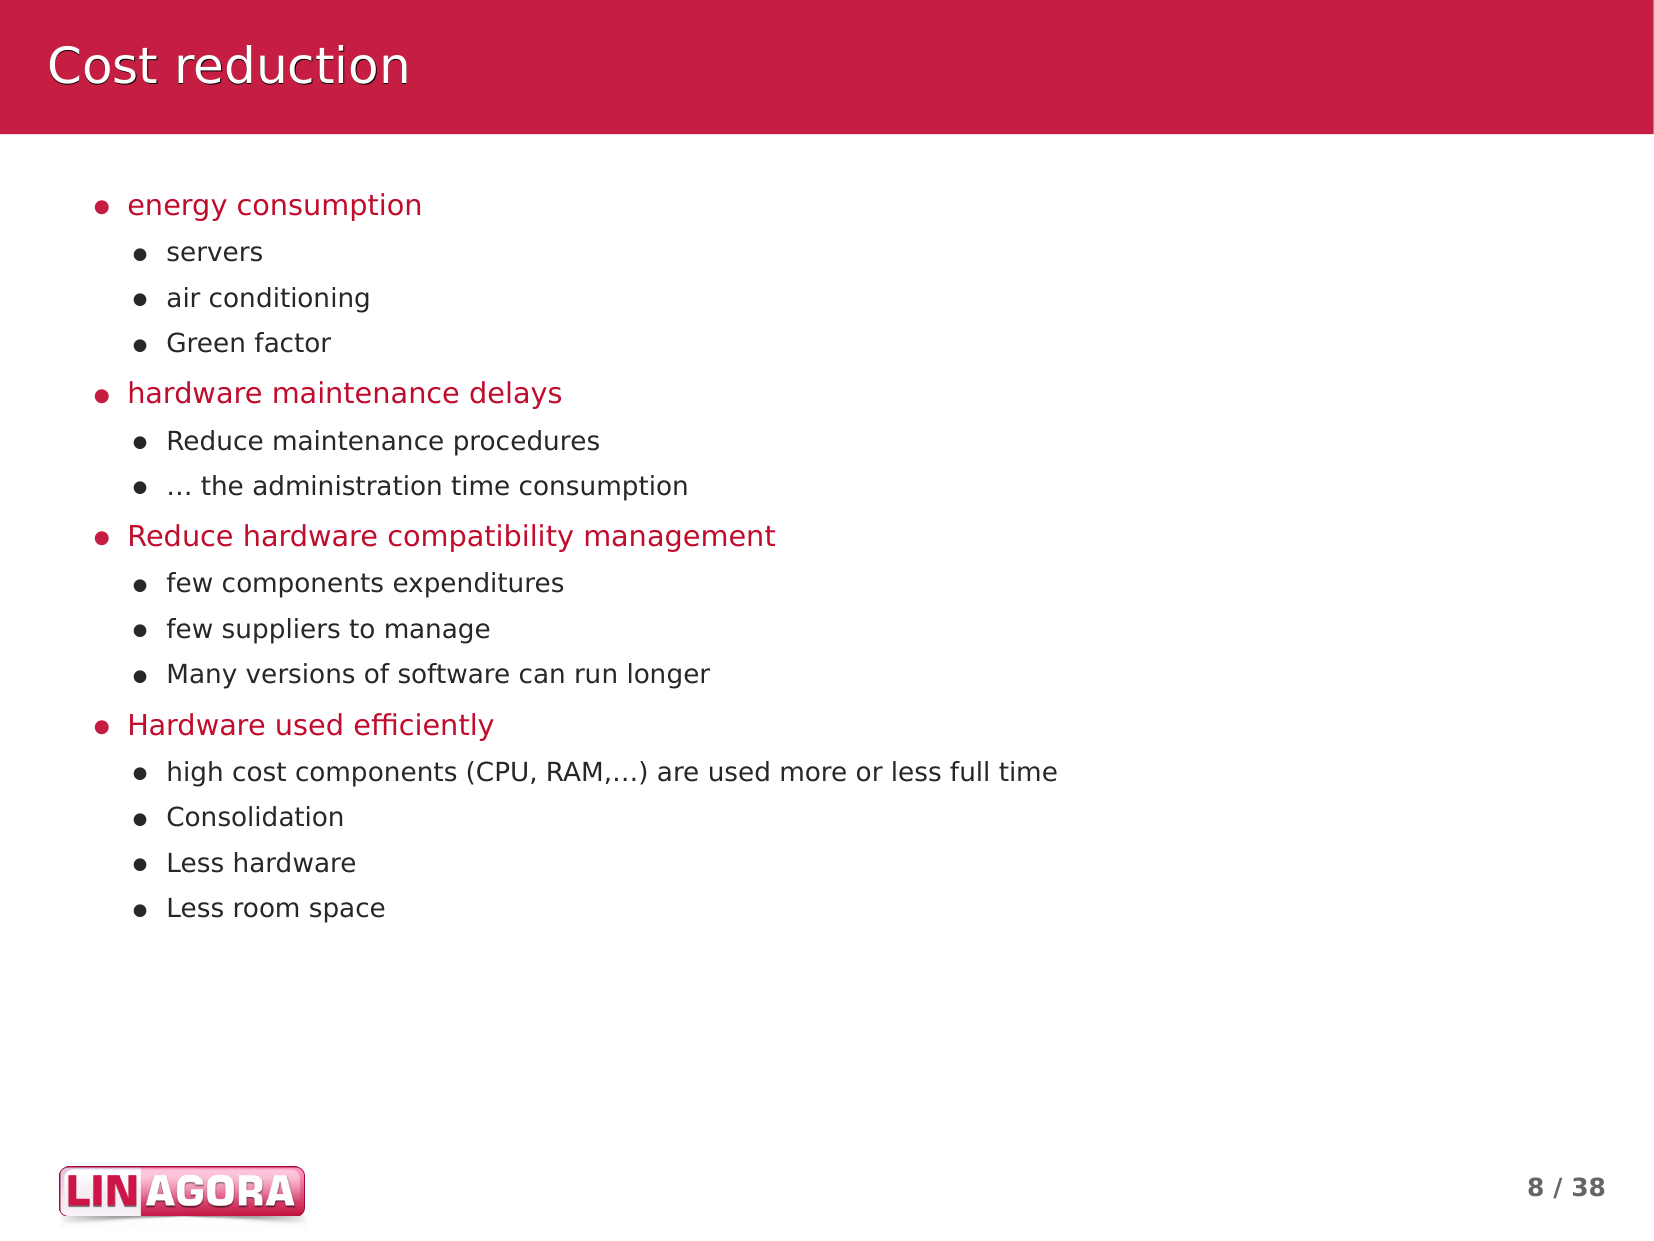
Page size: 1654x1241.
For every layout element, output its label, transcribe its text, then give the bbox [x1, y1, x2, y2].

picture [59, 1166, 308, 1229]
title Cost reduction [47, 7, 1624, 126]
list energy consumption servers air conditioning Green factor hardware maintenance delays Reduce maintenance procedures … the administration time consumption Reduce hardware compatibility management few components expenditures few suppliers to manage Many versions of software can run longer Hardware used efficiently high cost components (CPU, RAM,…) are used more or less full time Consolidation Less hardware Less room space [82, 188, 1571, 934]
